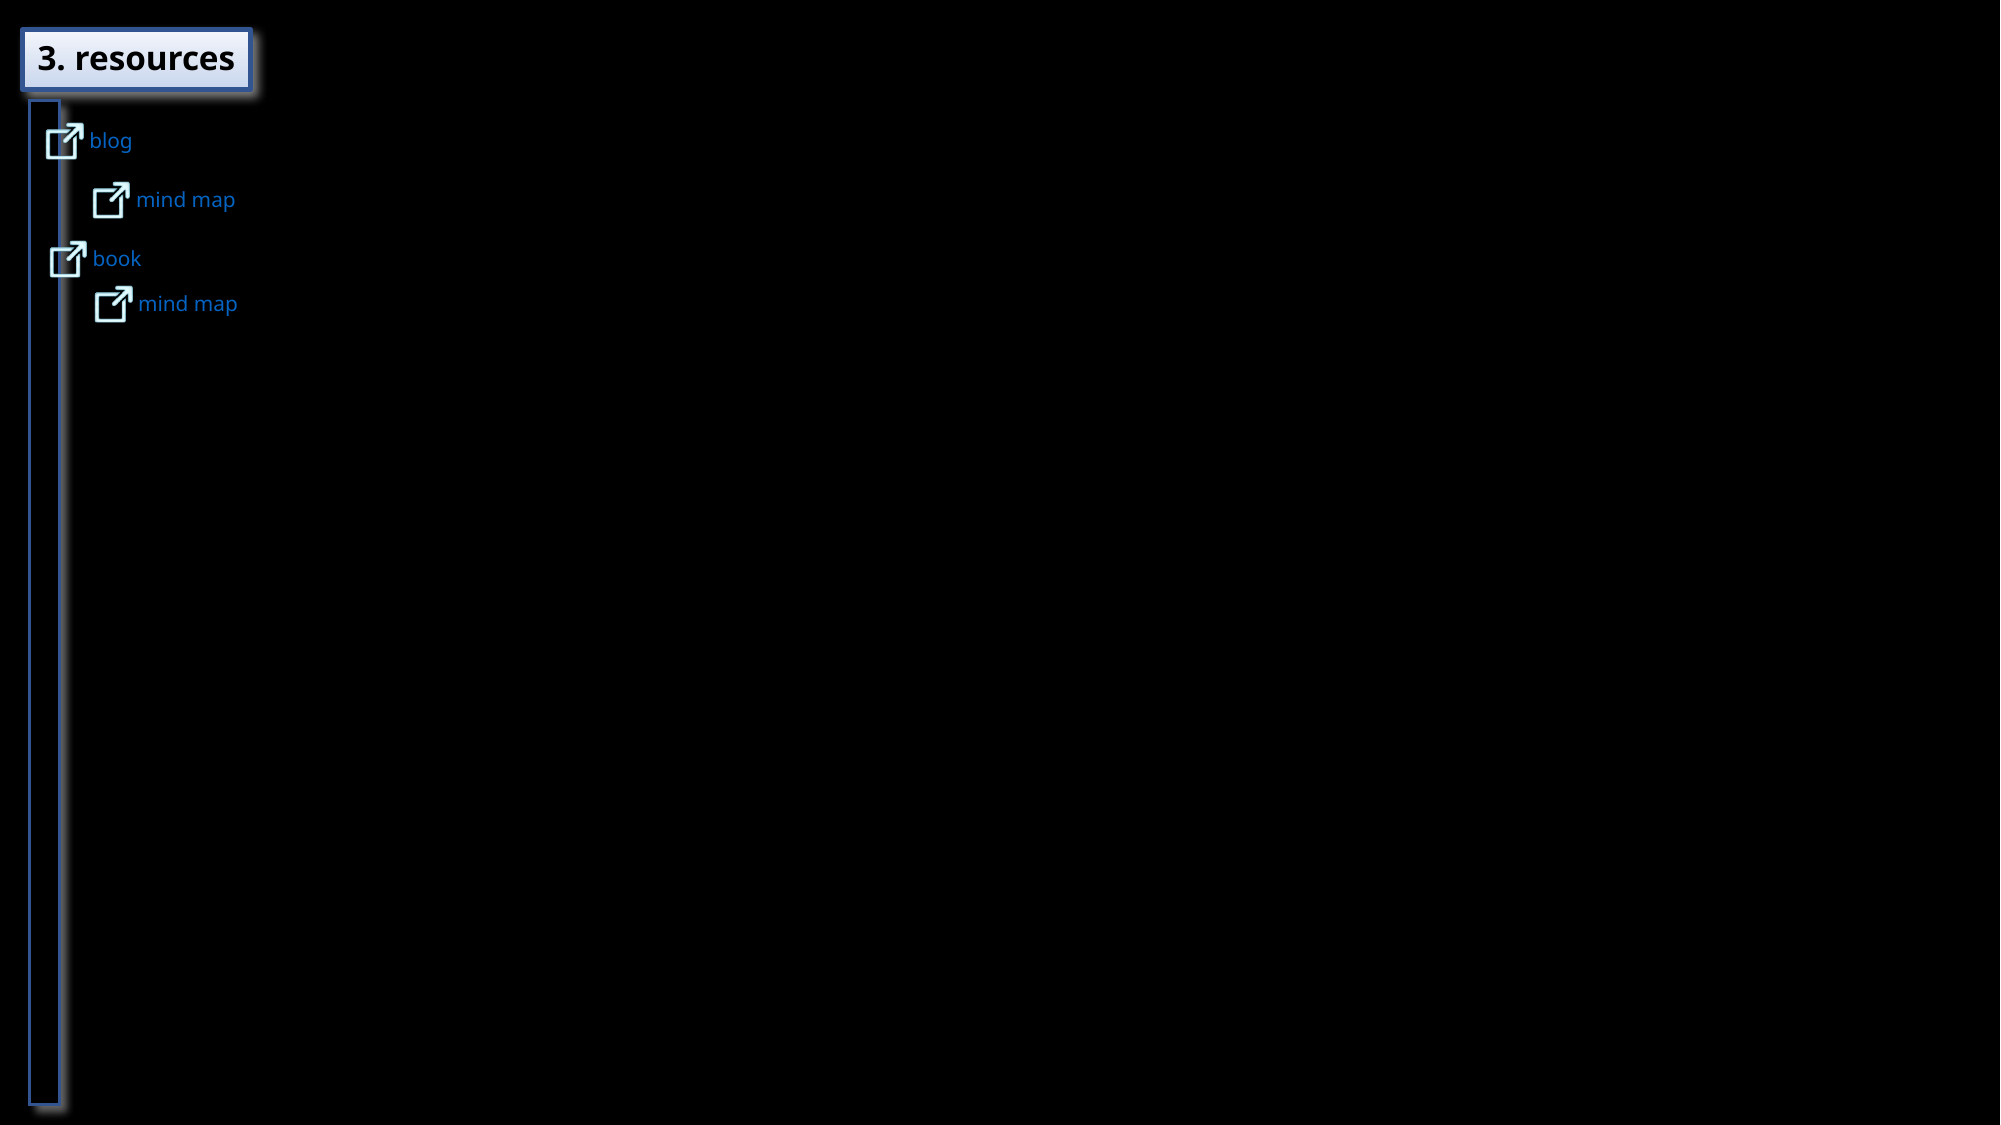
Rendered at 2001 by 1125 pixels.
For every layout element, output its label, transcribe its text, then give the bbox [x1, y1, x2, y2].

picture [41, 118, 88, 164]
text_box [29, 100, 60, 1105]
picture [45, 236, 137, 327]
text_box mind map [137, 283, 253, 327]
text_box mind map [134, 179, 251, 223]
title 3. resources [29, 29, 244, 90]
picture [88, 177, 134, 223]
text_box book [91, 238, 157, 282]
text_box blog [88, 120, 148, 164]
